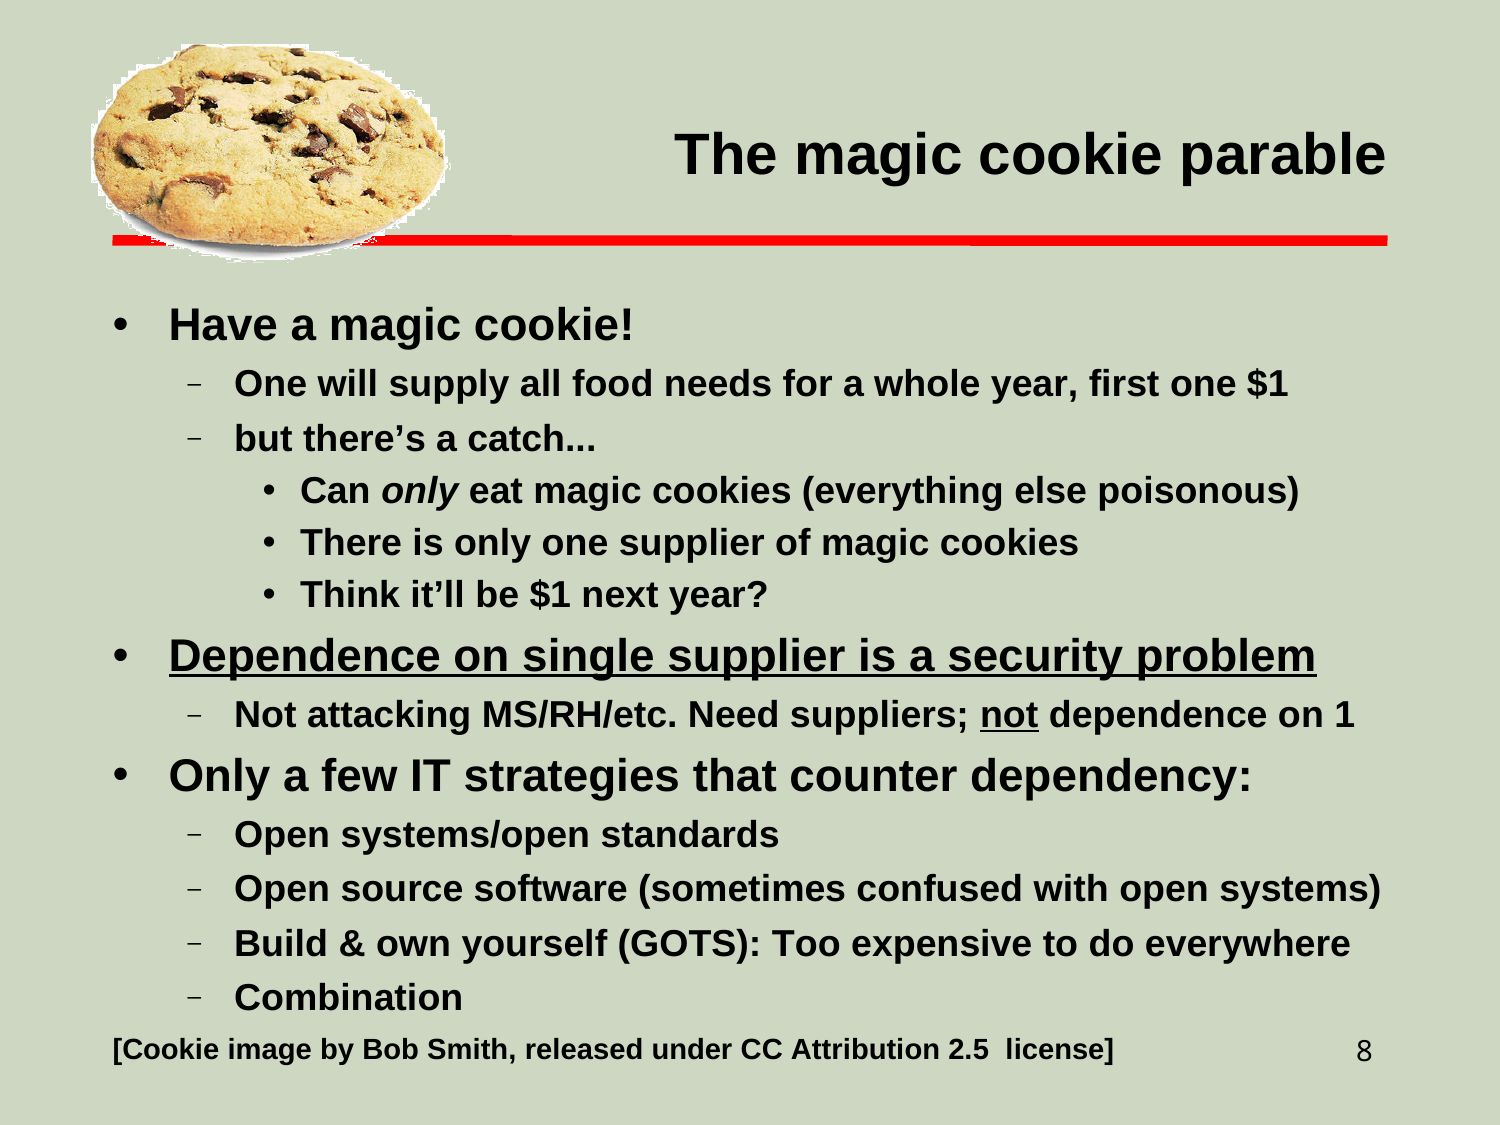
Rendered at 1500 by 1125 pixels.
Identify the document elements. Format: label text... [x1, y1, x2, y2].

picture [75, 37, 451, 267]
title The magic cookie parable [451, 93, 1388, 217]
list Have a magic cookie! One will supply all food needs for a whole year, first one $1 but there’s a catch... Can only eat magic cookies (everything else poisonous) There is only one supplier of magic cookies Think it’ll be $1 next year? Dependence on single supplier is a security problem Not attacking MS/RH/etc. Need suppliers; not dependence on 1 Only a few IT strategies that counter dependency: Open systems/open standards Open source software (sometimes confused with open systems) Build & own yourself (GOTS): Too expensive to do everywhere Combination [Cookie image by Bob Smith, released under CC Attribution 2.5 license] [112, 299, 1388, 1066]
